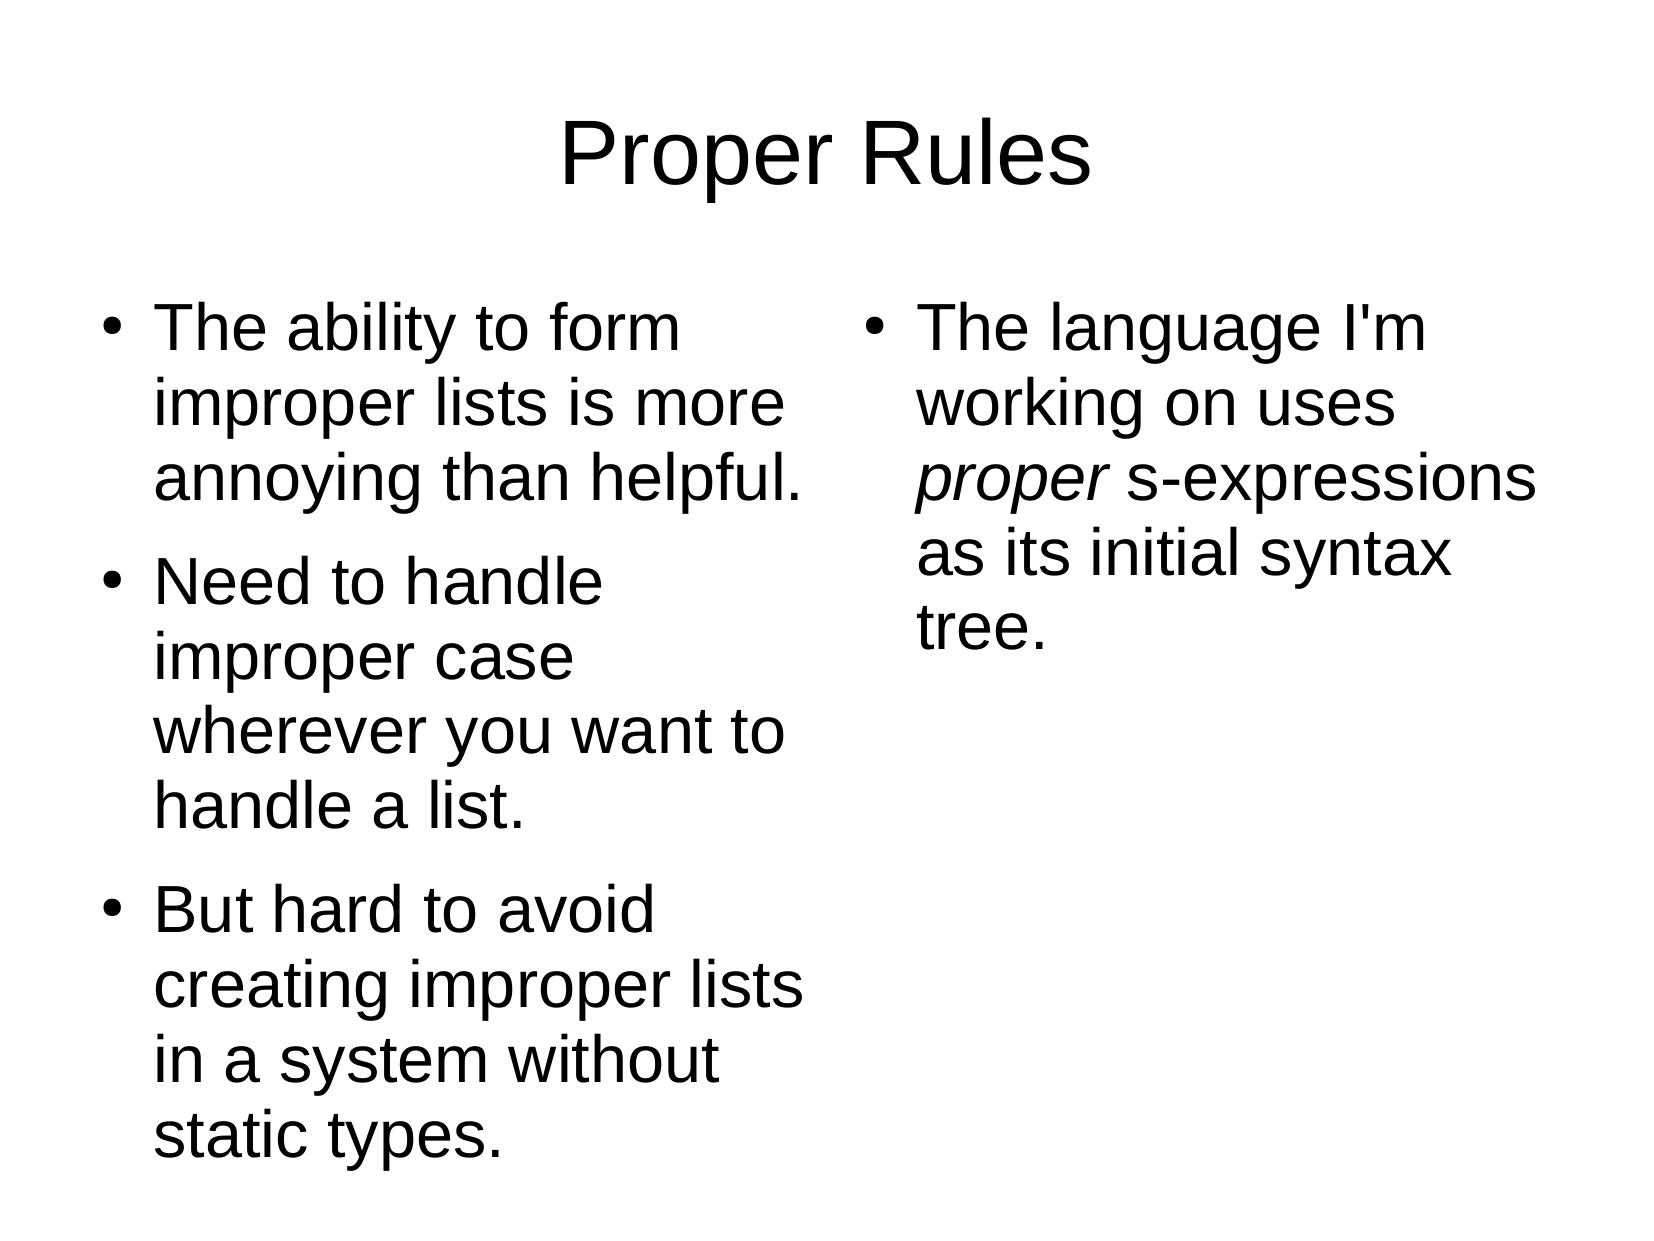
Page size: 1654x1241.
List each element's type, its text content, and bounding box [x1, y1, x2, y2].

title Proper Rules [82, 49, 1571, 257]
list The language I'm working on uses proper s-expressions as its initial syntax tree. [845, 290, 1572, 1109]
list The ability to form improper lists is more annoying than helpful. Need to handle improper case wherever you want to handle a list. But hard to avoid creating improper lists in a system without static types. [82, 290, 809, 1172]
